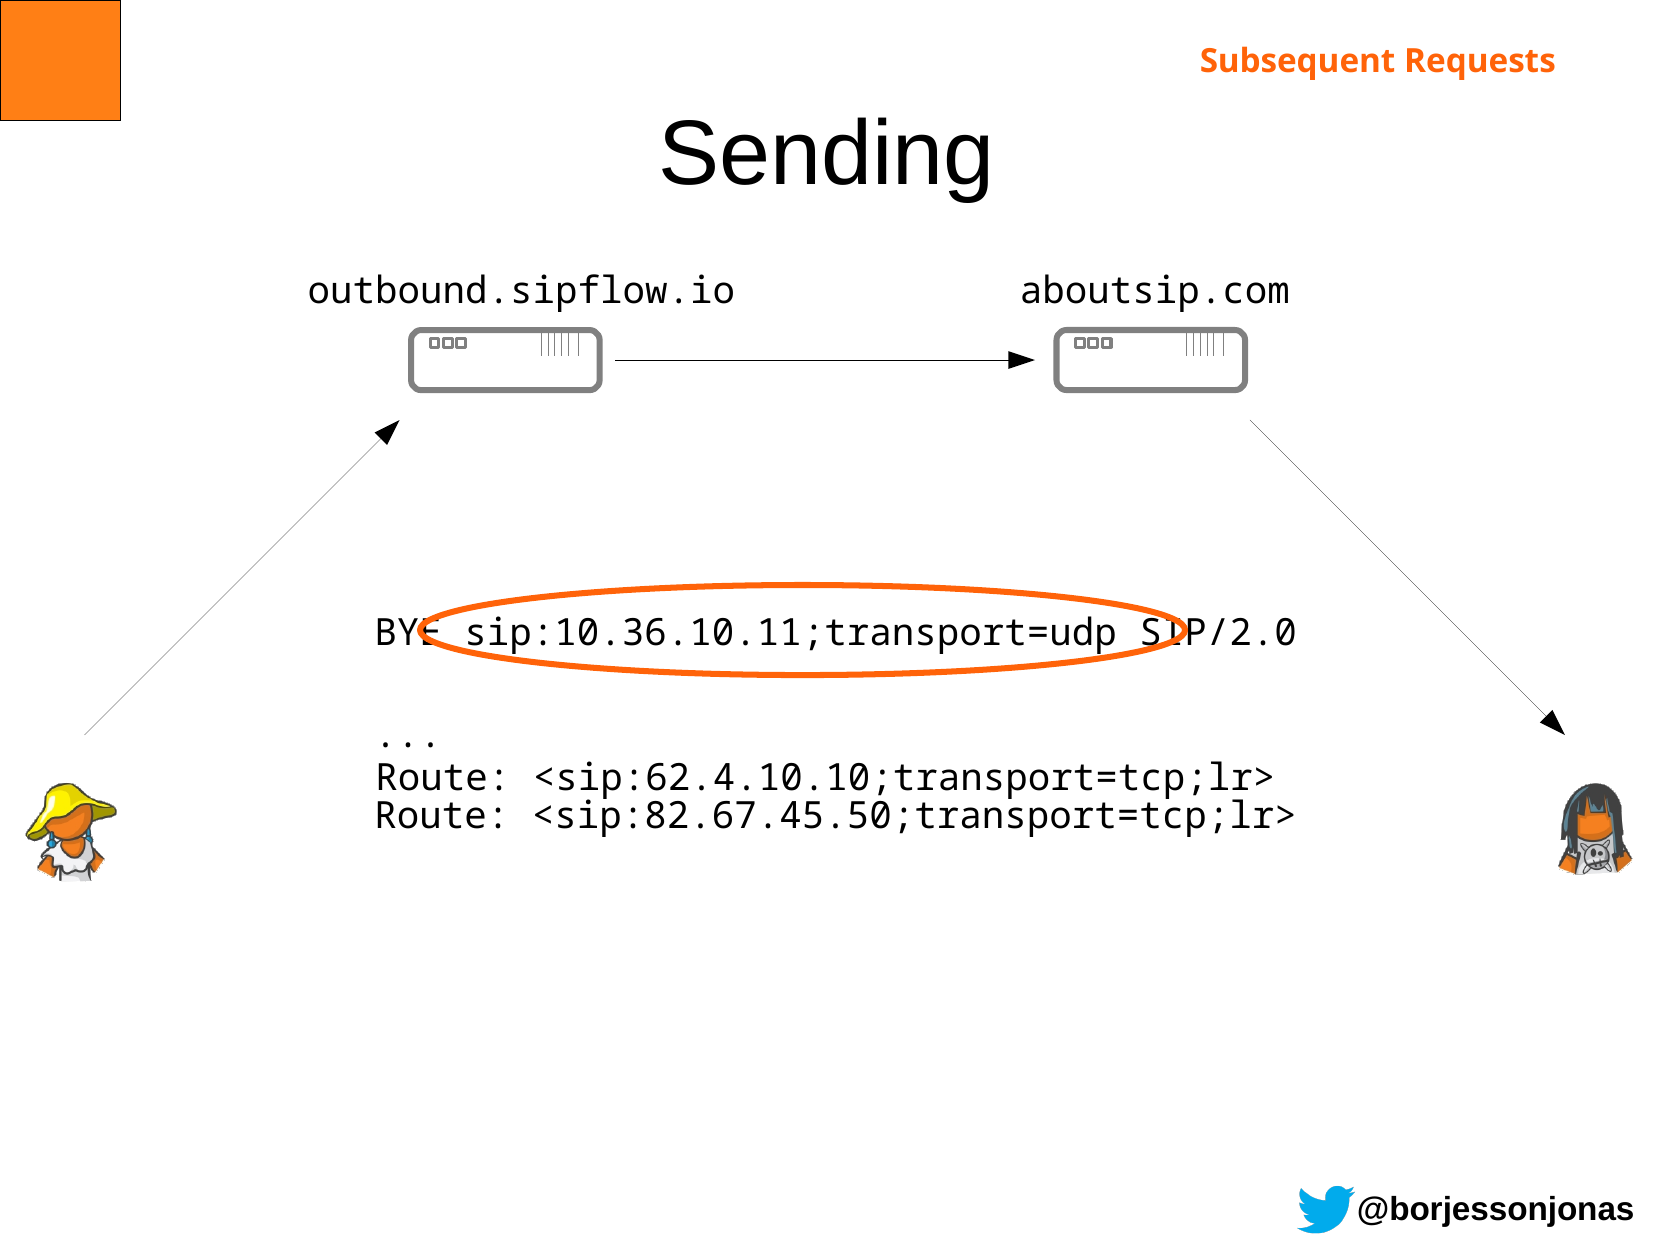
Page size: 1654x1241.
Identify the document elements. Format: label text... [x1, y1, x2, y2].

text_box BYE sip:10.36.10.11;transport=udp SIP/2.0 ... [424, 598, 1181, 672]
text_box aboutsip.com [1005, 256, 1305, 316]
picture [1542, 779, 1641, 878]
title Sending [82, 49, 1571, 257]
text_box [1056, 330, 1246, 391]
text_box Subsequent Requests [1185, 30, 1622, 100]
text_box BYE sip:10.36.10.11;transport=udp SIP/2.0 ... [359, 598, 1312, 781]
text_box Route: <sip:62.4.10.10;transport=tcp;lr> [360, 743, 1298, 781]
picture [18, 779, 124, 886]
text_box [411, 330, 600, 391]
text_box Route: <sip:82.67.45.50;transport=tcp;lr> [359, 781, 1312, 841]
picture [1277, 1160, 1375, 1241]
text_box outbound.sipflow.io [292, 256, 751, 316]
